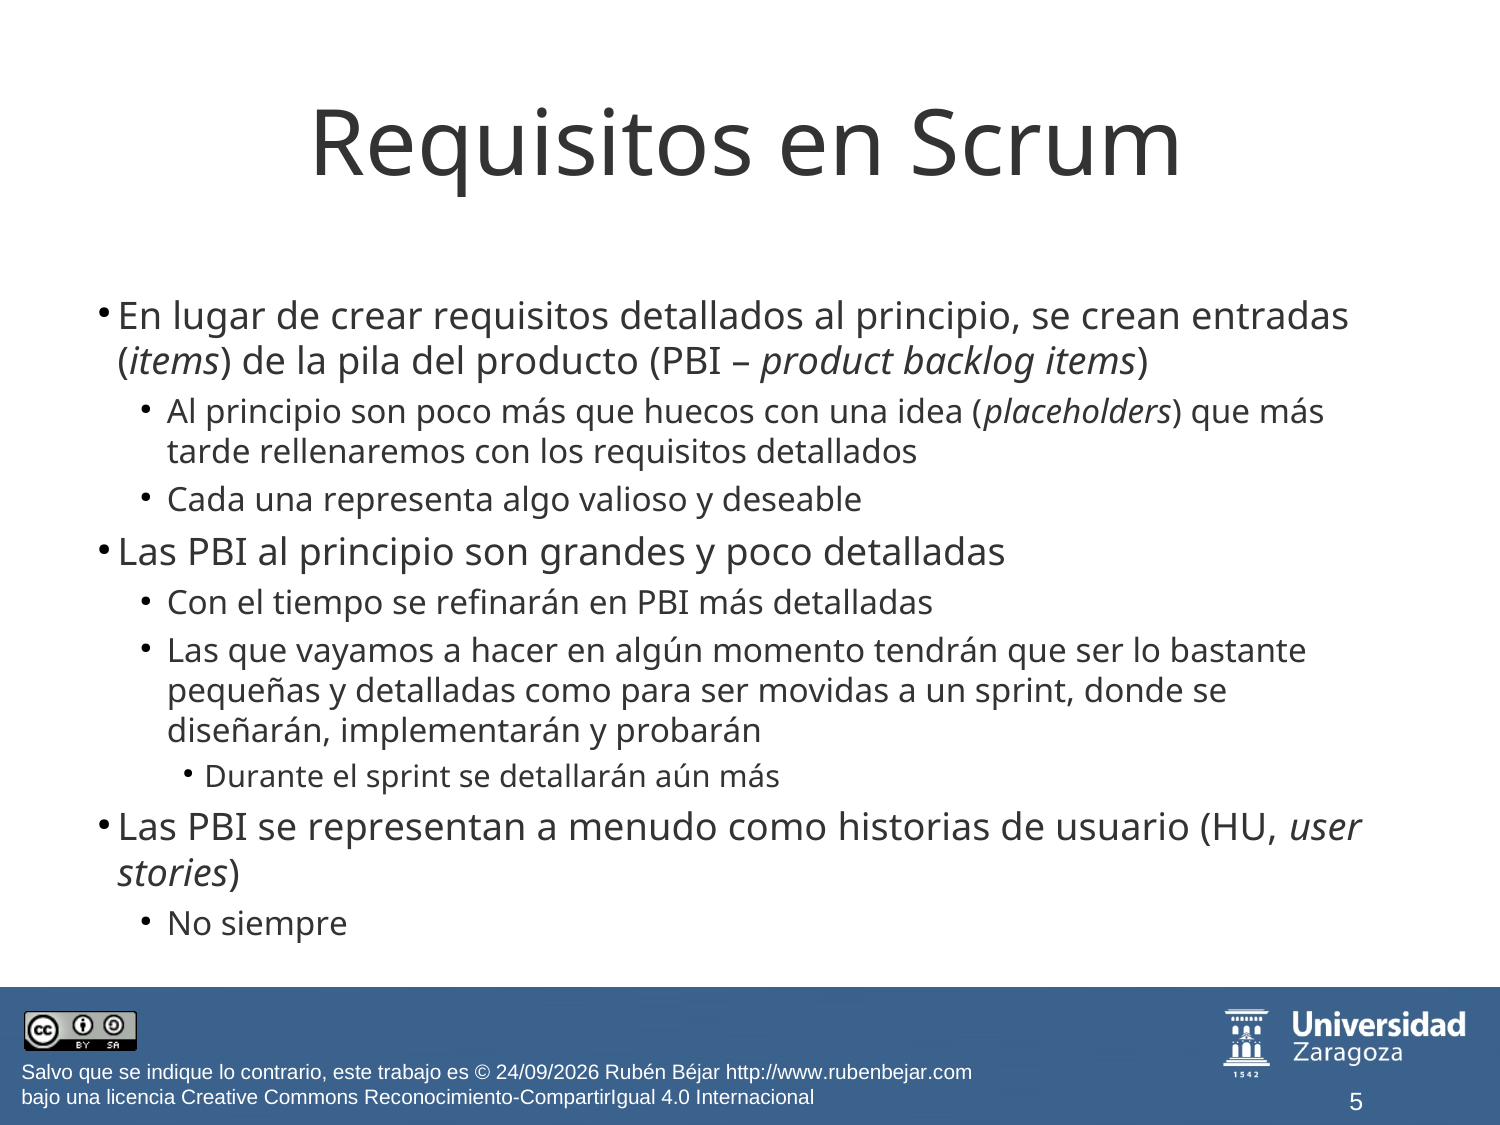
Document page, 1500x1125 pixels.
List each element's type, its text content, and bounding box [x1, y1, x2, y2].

title Requisitos en Scrum [74, 21, 1420, 257]
picture [0, 987, 1500, 1125]
list En lugar de crear requisitos detallados al principio, se crean entradas (items) de la pila del producto (PBI – product backlog items) Al principio son poco más que huecos con una idea (placeholders) que más tarde rellenaremos con los requisitos detallados Cada una representa algo valioso y deseable Las PBI al principio son grandes y poco detalladas Con el tiempo se refinarán en PBI más detalladas Las que vayamos a hacer en algún momento tendrán que ser lo bastante pequeñas y detalladas como para ser movidas a un sprint, donde se diseñarán, implementarán y probarán Durante el sprint se detallarán aún más Las PBI se representan a menudo como historias de usuario (HU, user stories) No siempre [82, 283, 1418, 957]
